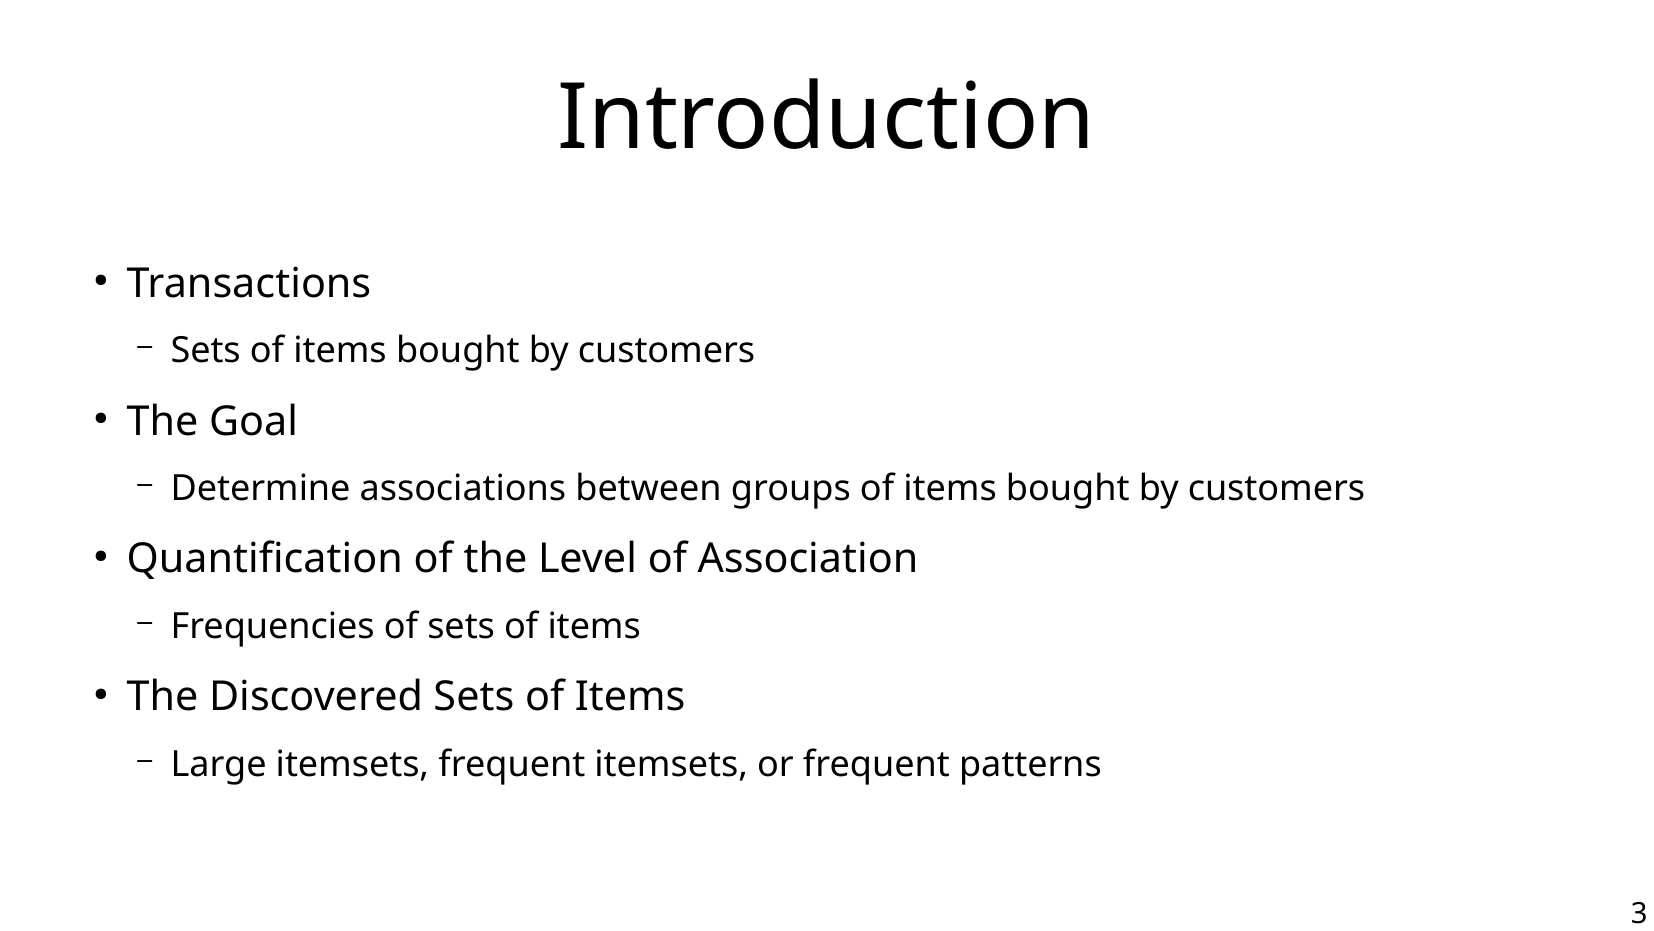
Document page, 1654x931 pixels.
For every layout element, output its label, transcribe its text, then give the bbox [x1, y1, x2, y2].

title Introduction [82, 1, 1571, 226]
list Transactions Sets of items bought by customers The Goal Determine associations between groups of items bought by customers Quantification of the Level of Association Frequencies of sets of items The Discovered Sets of Items Large itemsets, frequent itemsets, or frequent patterns [82, 253, 1571, 793]
